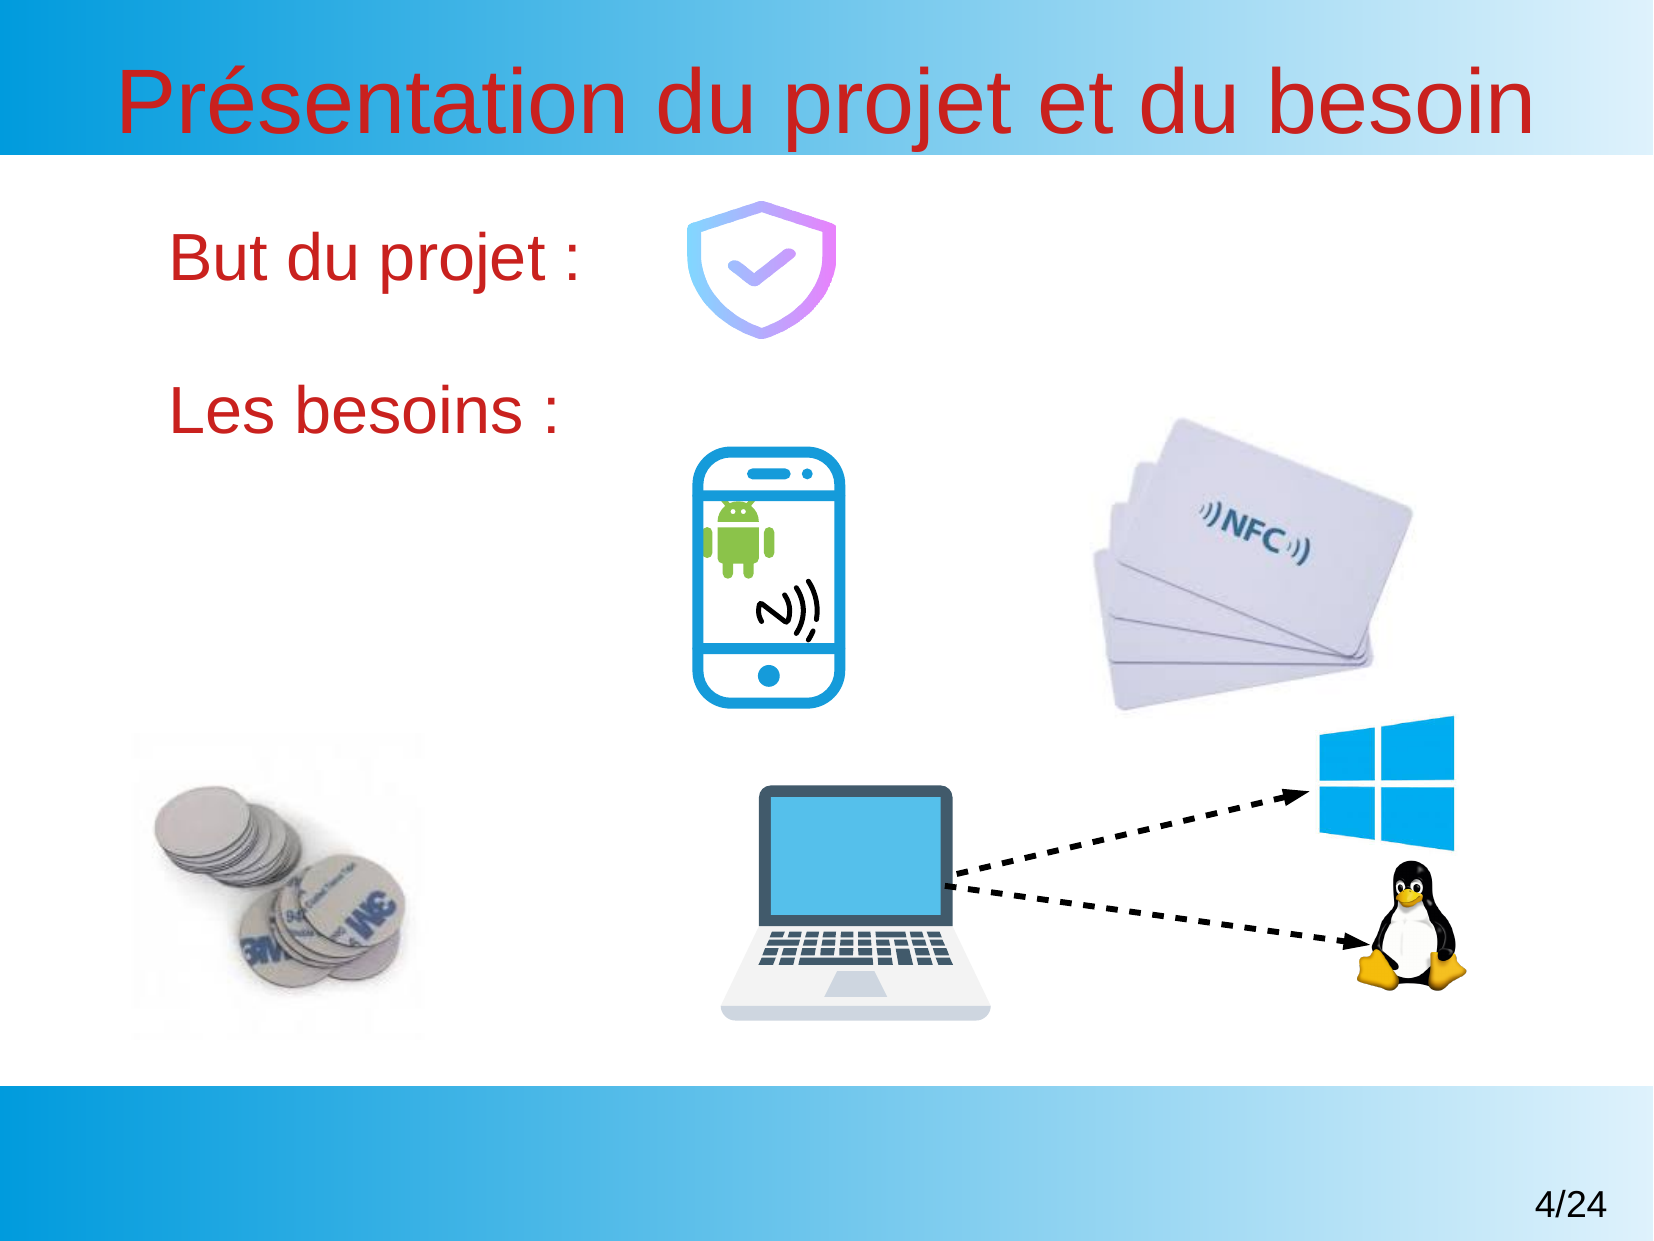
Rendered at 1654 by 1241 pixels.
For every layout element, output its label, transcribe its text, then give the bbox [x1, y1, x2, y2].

picture [1065, 392, 1477, 1005]
title Présentation du projet et du besoin [82, 49, 1571, 155]
picture [673, 200, 851, 340]
list [82, 200, 1571, 1010]
text_box Les besoins : [153, 366, 615, 497]
picture [720, 767, 992, 1039]
picture [637, 446, 900, 709]
text_box But du projet : [153, 212, 674, 303]
text_box <numéro>/24 [1520, 1175, 1654, 1241]
picture [127, 733, 435, 1040]
